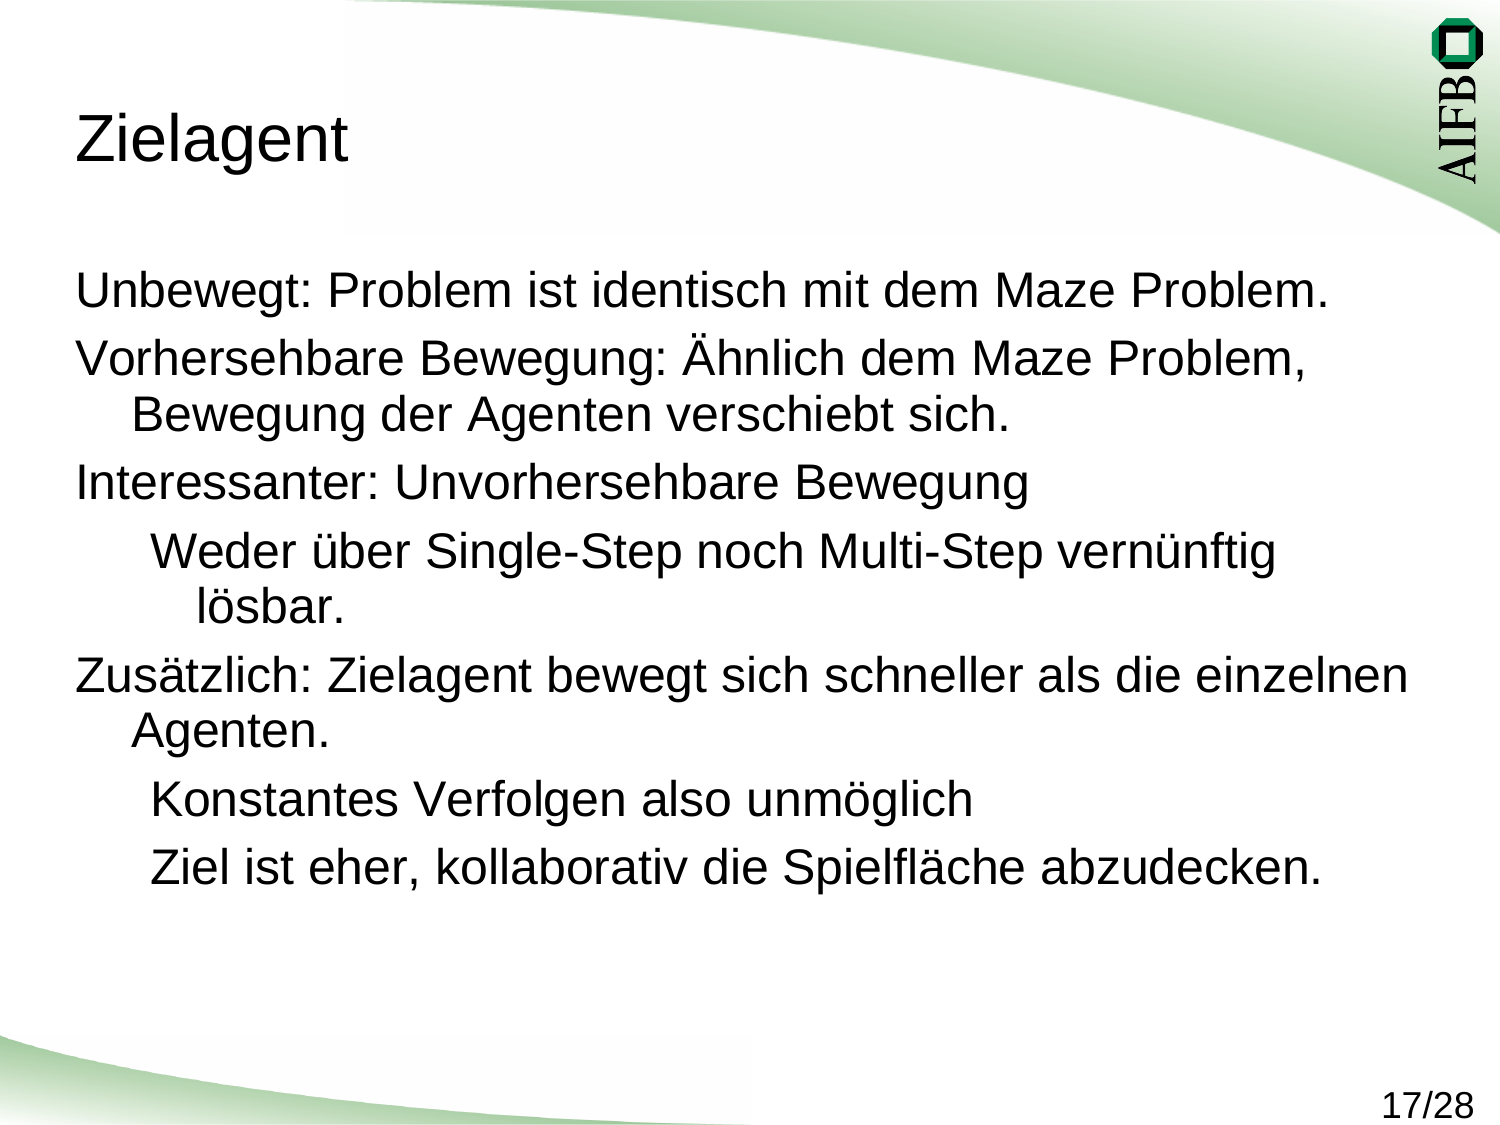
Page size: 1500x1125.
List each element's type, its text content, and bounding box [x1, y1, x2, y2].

picture [0, 1035, 751, 1125]
picture [345, 0, 1500, 234]
list Unbewegt: Problem ist identisch mit dem Maze Problem. Vorhersehbare Bewegung: Ähnlich dem Maze Problem, Bewegung der Agenten verschiebt sich. Interessanter: Unvorhersehbare Bewegung Weder über Single-Step noch Multi-Step vernünftig lösbar. Zusätzlich: Zielagent bewegt sich schneller als die einzelnen Agenten. Konstantes Verfolgen also unmöglich Ziel ist eher, kollaborativ die Spielfläche abzudecken. [75, 262, 1426, 1057]
title Zielagent [75, 45, 958, 233]
